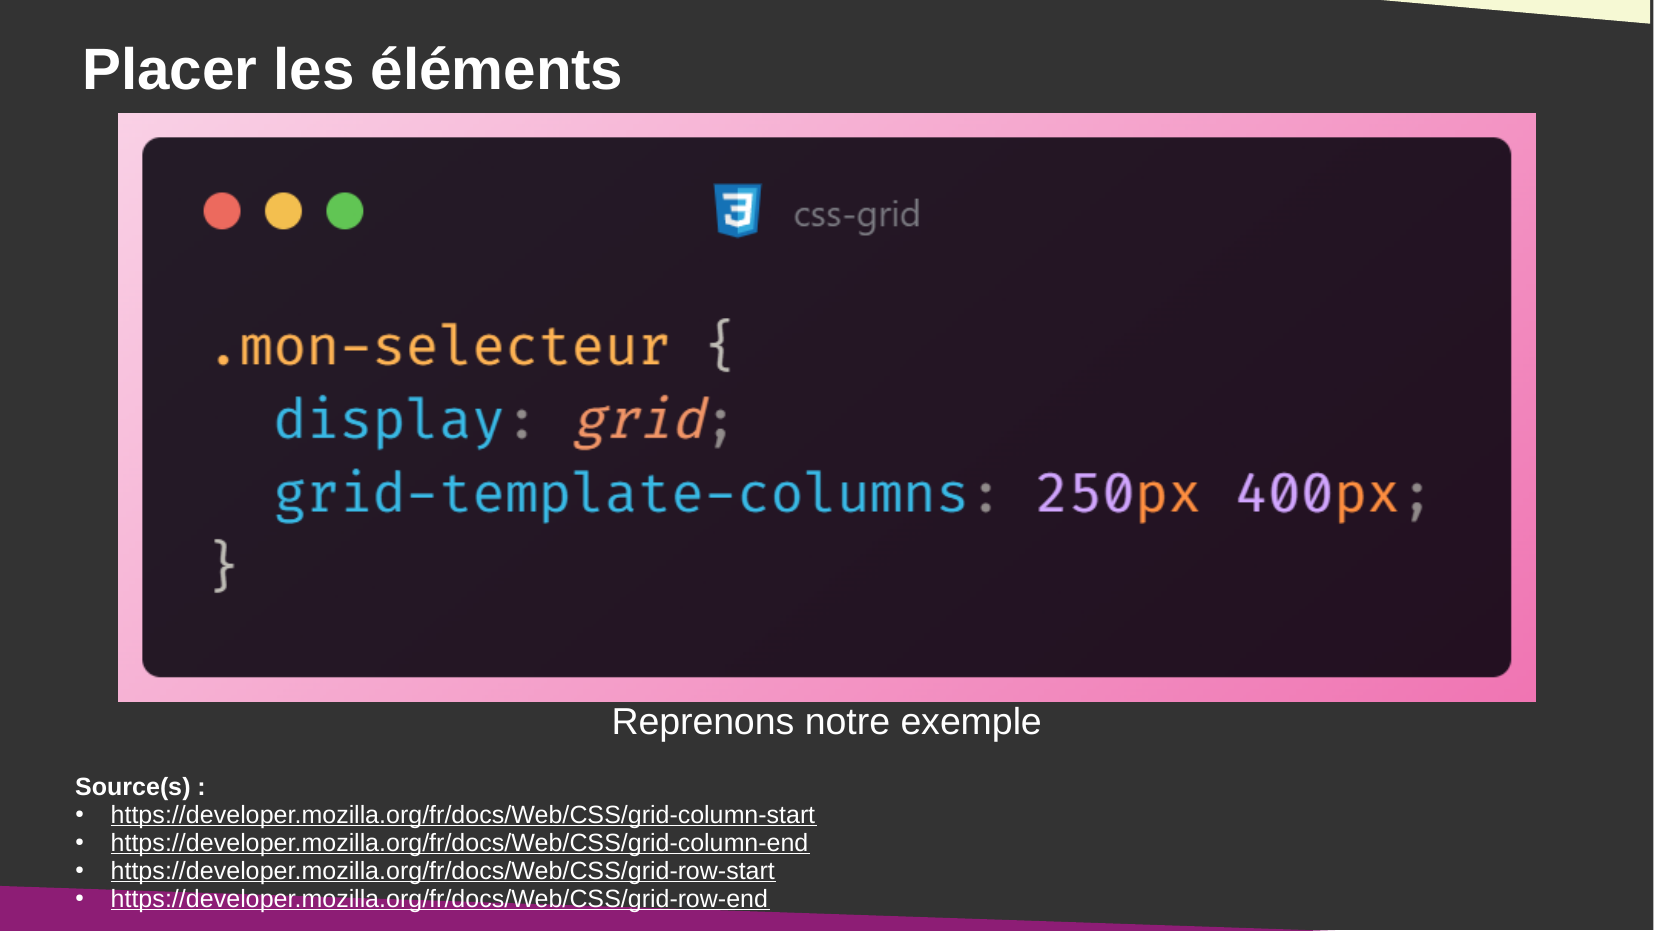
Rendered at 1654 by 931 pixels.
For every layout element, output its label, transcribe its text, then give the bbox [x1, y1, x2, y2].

text_box Reprenons notre exemple [118, 692, 1536, 765]
text_box Source(s) : https://developer.mozilla.org/fr/docs/Web/CSS/grid-column-start https://developer.mozilla.org/fr/docs/Web/CSS/grid-column-end https://developer.mozilla.org/fr/docs/Web/CSS/grid-row-start https://developer.mozilla.org/fr/docs/Web/CSS/grid-row-end [60, 765, 1546, 920]
title Placer les éléments [82, 37, 1571, 122]
picture [118, 113, 1536, 692]
text_box [1381, 0, 1651, 24]
text_box [0, 885, 1336, 931]
